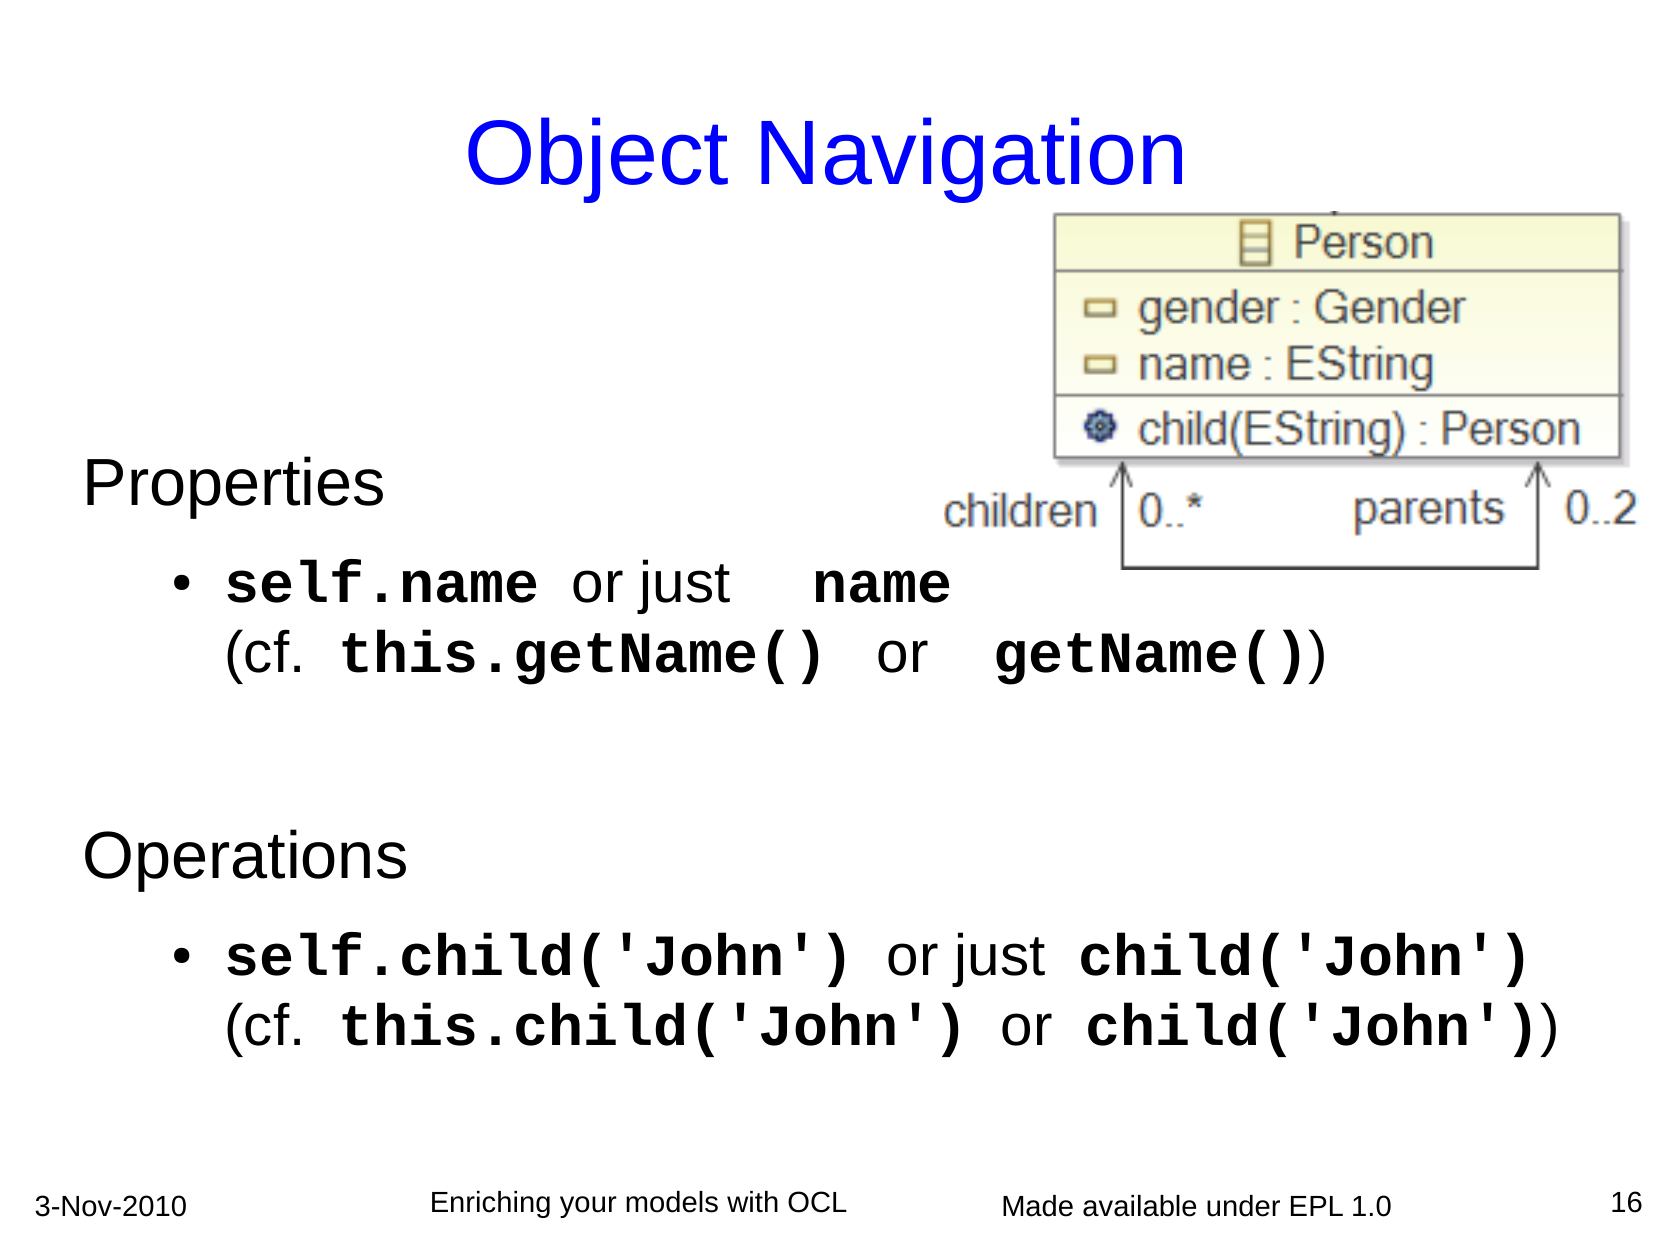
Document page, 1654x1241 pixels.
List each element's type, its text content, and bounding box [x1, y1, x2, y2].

title Object Navigation [82, 49, 1571, 257]
picture [944, 211, 1639, 570]
list Properties self.name or just name (cf. this.getName() or getName()) Operations self.child('John') or just child('John') (cf. this.child('John') or child('John')) [82, 445, 1571, 1094]
